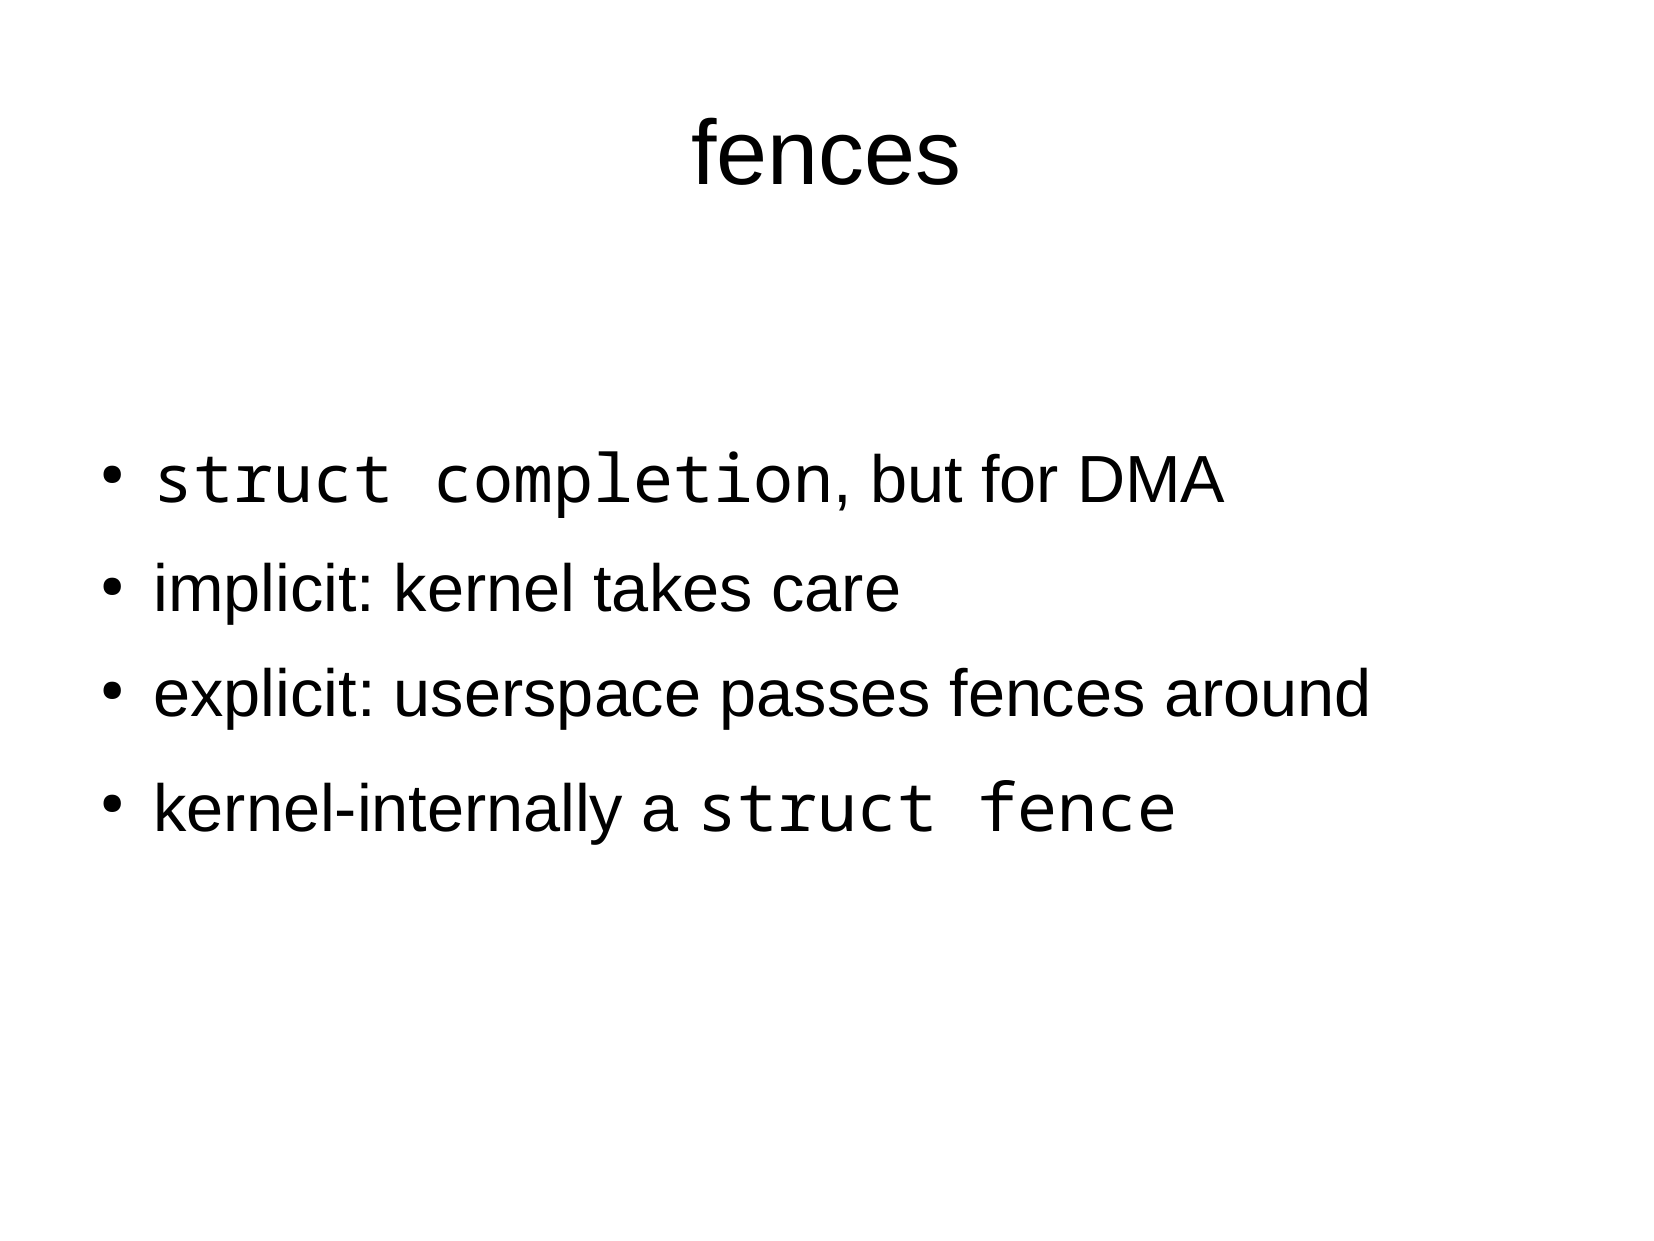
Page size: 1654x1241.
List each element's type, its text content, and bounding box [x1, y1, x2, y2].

title fences [82, 49, 1571, 257]
list struct completion, but for DMA implicit: kernel takes care explicit: userspace passes fences around kernel-internally a struct fence [82, 431, 1571, 1021]
